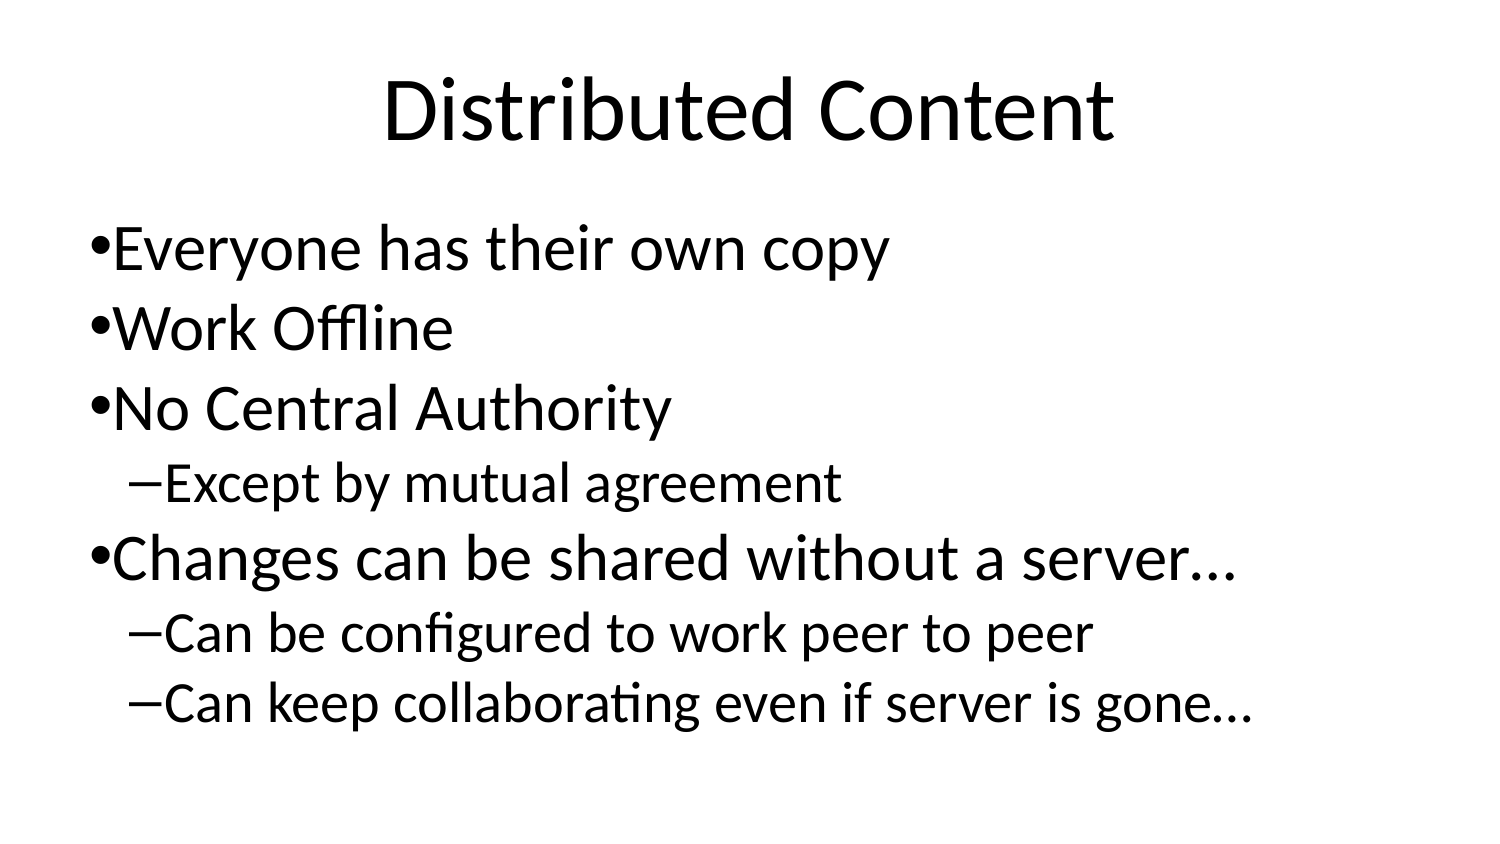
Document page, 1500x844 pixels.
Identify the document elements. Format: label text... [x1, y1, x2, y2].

text_box Distributed Content [75, 33, 1425, 175]
text_box Everyone has their own copy Work Offline No Central Authority Except by mutual agreement Changes can be shared without a server… Can be configured to work peer to peer Can keep collaborating even if server is gone… [75, 196, 1425, 754]
